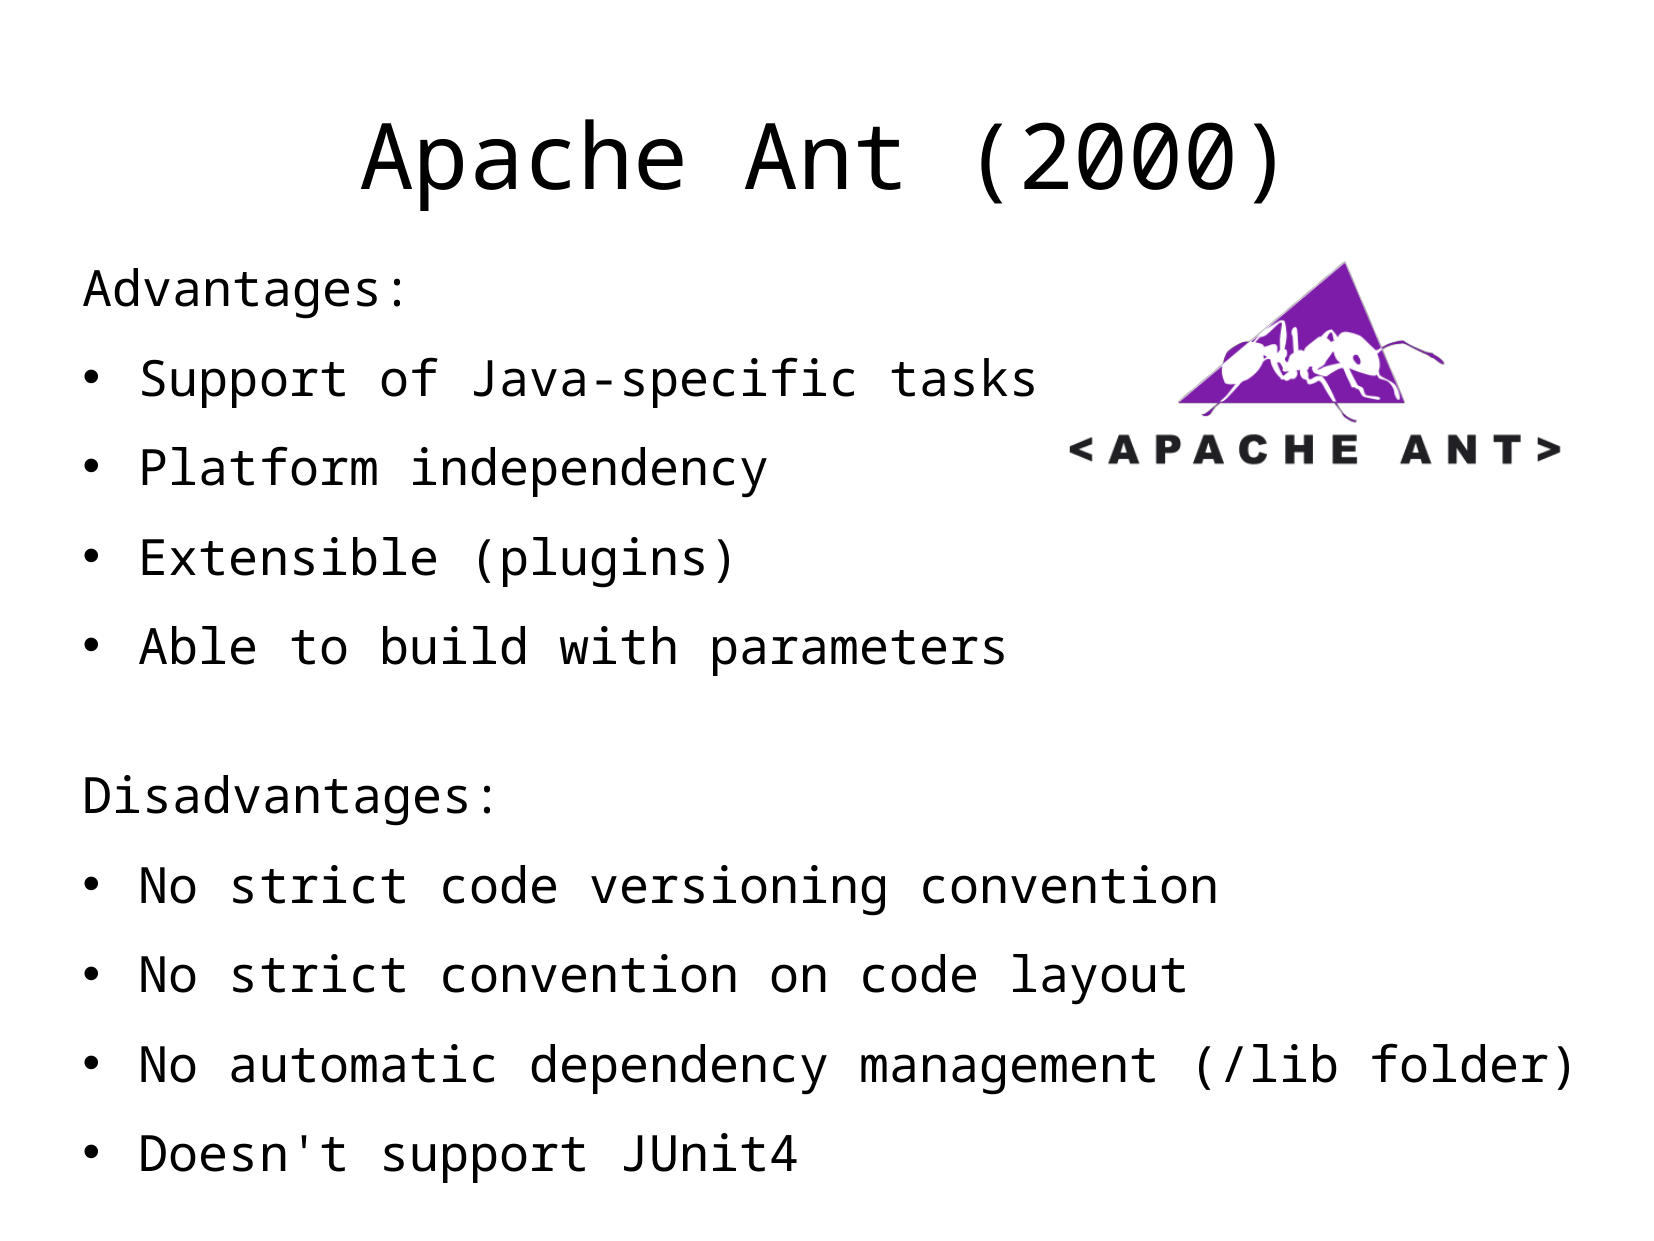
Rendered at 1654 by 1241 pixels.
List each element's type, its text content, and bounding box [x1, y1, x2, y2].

text_box Advantages: Support of Java-specific tasks Platform independency Extensible (plugins) Able to build with parameters Disadvantages: No strict code versioning convention No strict convention on code layout No automatic dependency management (/lib folder) Doesn't support JUnit4 [82, 256, 1632, 1228]
title Apache Ant (2000) [82, 49, 1571, 256]
picture [1057, 256, 1571, 472]
